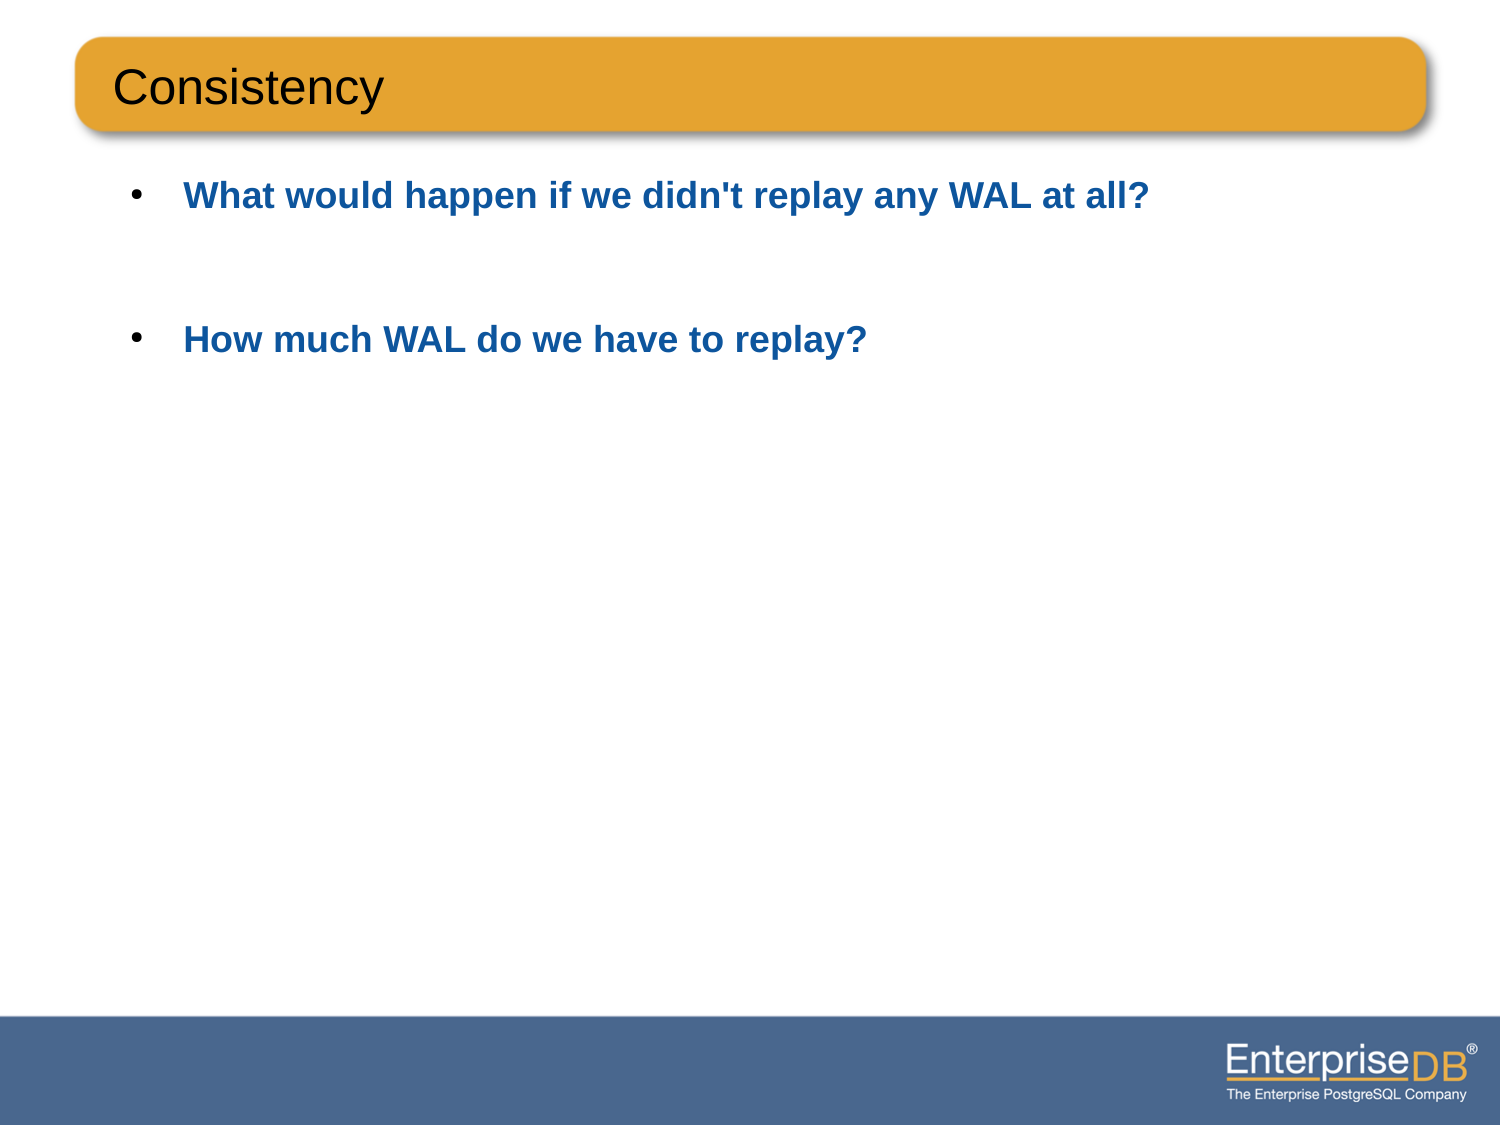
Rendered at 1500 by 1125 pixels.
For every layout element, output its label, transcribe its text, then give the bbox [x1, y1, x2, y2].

picture [0, 0, 1500, 1125]
list What would happen if we didn't replay any WAL at all? How much WAL do we have to replay? [112, 174, 1388, 948]
title Consistency [112, 37, 1388, 138]
